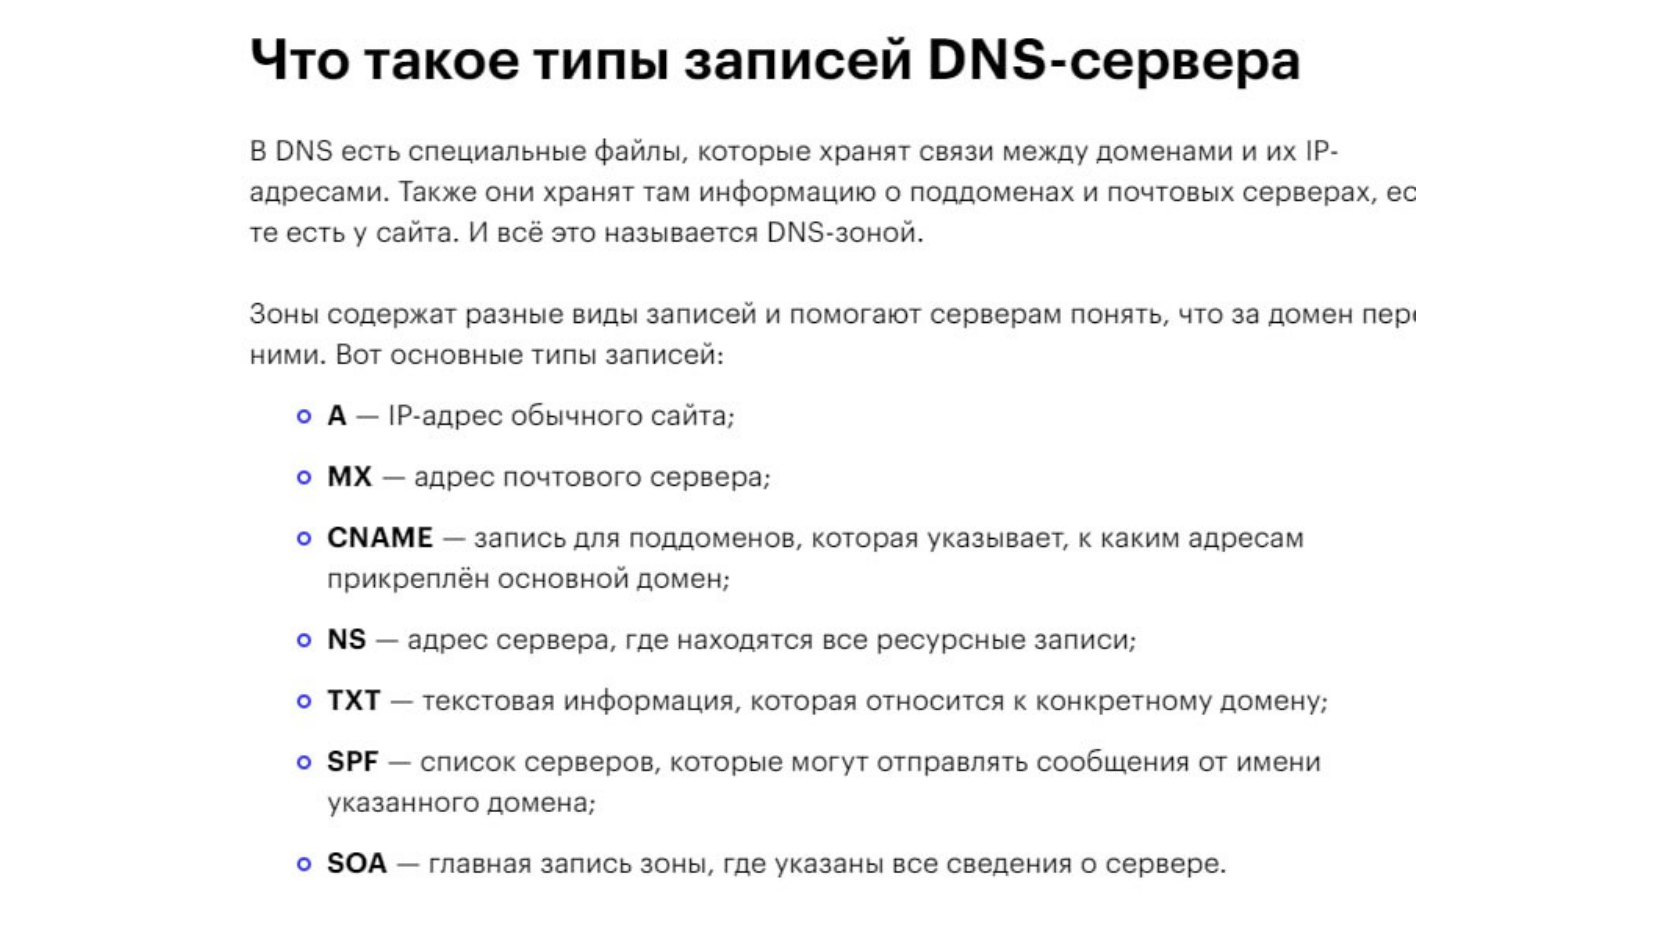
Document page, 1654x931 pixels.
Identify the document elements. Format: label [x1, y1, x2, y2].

picture [241, 1, 1416, 931]
